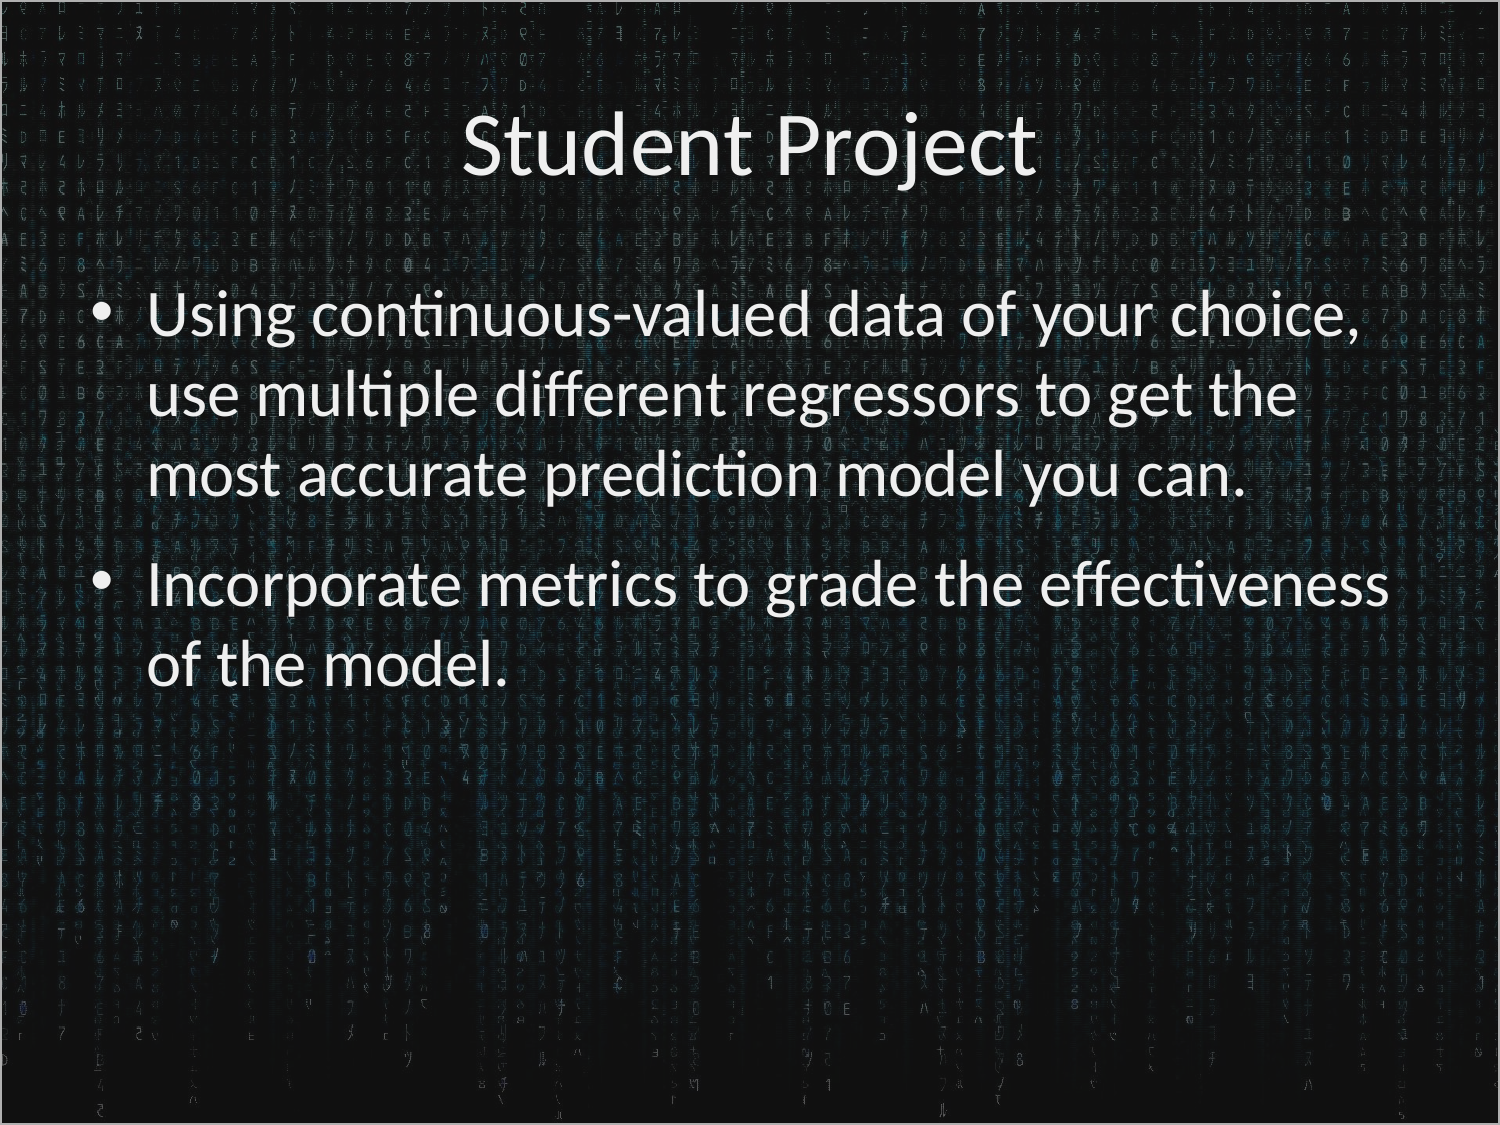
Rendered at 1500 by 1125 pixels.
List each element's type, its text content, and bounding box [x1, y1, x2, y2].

list Using continuous-valued data of your choice, use multiple different regressors to get the most accurate prediction model you can. Incorporate metrics to grade the effectiveness of the model. [75, 262, 1425, 1005]
title Student Project [75, 45, 1425, 233]
text_box [0, 0, 1500, 1125]
